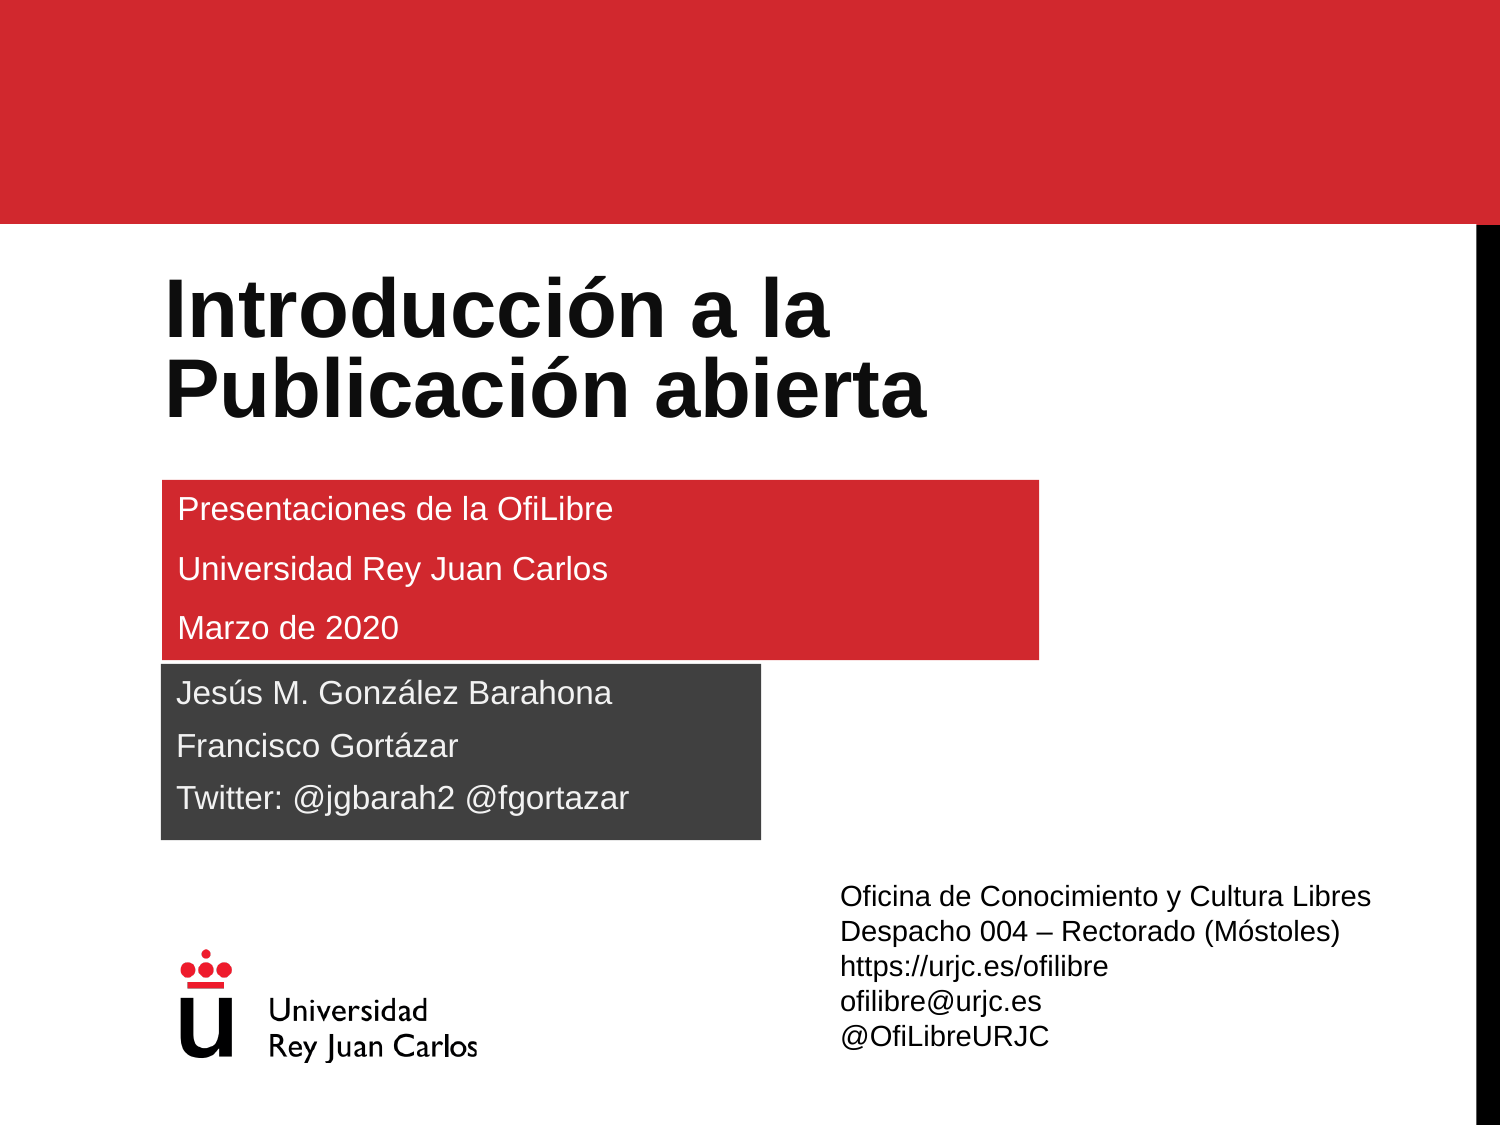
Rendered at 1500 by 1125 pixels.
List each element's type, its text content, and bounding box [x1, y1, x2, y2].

text_box Jesús M. González Barahona Francisco Gortázar Twitter: @jgbarah2 @fgortazar [160, 663, 762, 841]
picture [180, 949, 477, 1063]
text_box [0, 0, 1500, 224]
text_box Introducción a la Publicación abierta [149, 179, 1382, 521]
text_box Presentaciones de la OfiLibre Universidad Rey Juan Carlos Marzo de 2020 [162, 479, 1040, 661]
text_box Oficina de Conocimiento y Cultura Libres Despacho 004 – Rectorado (Móstoles) https://urjc.es/ofilibre ofilibre@urjc.es @OfiLibreURJC [825, 870, 1446, 1065]
